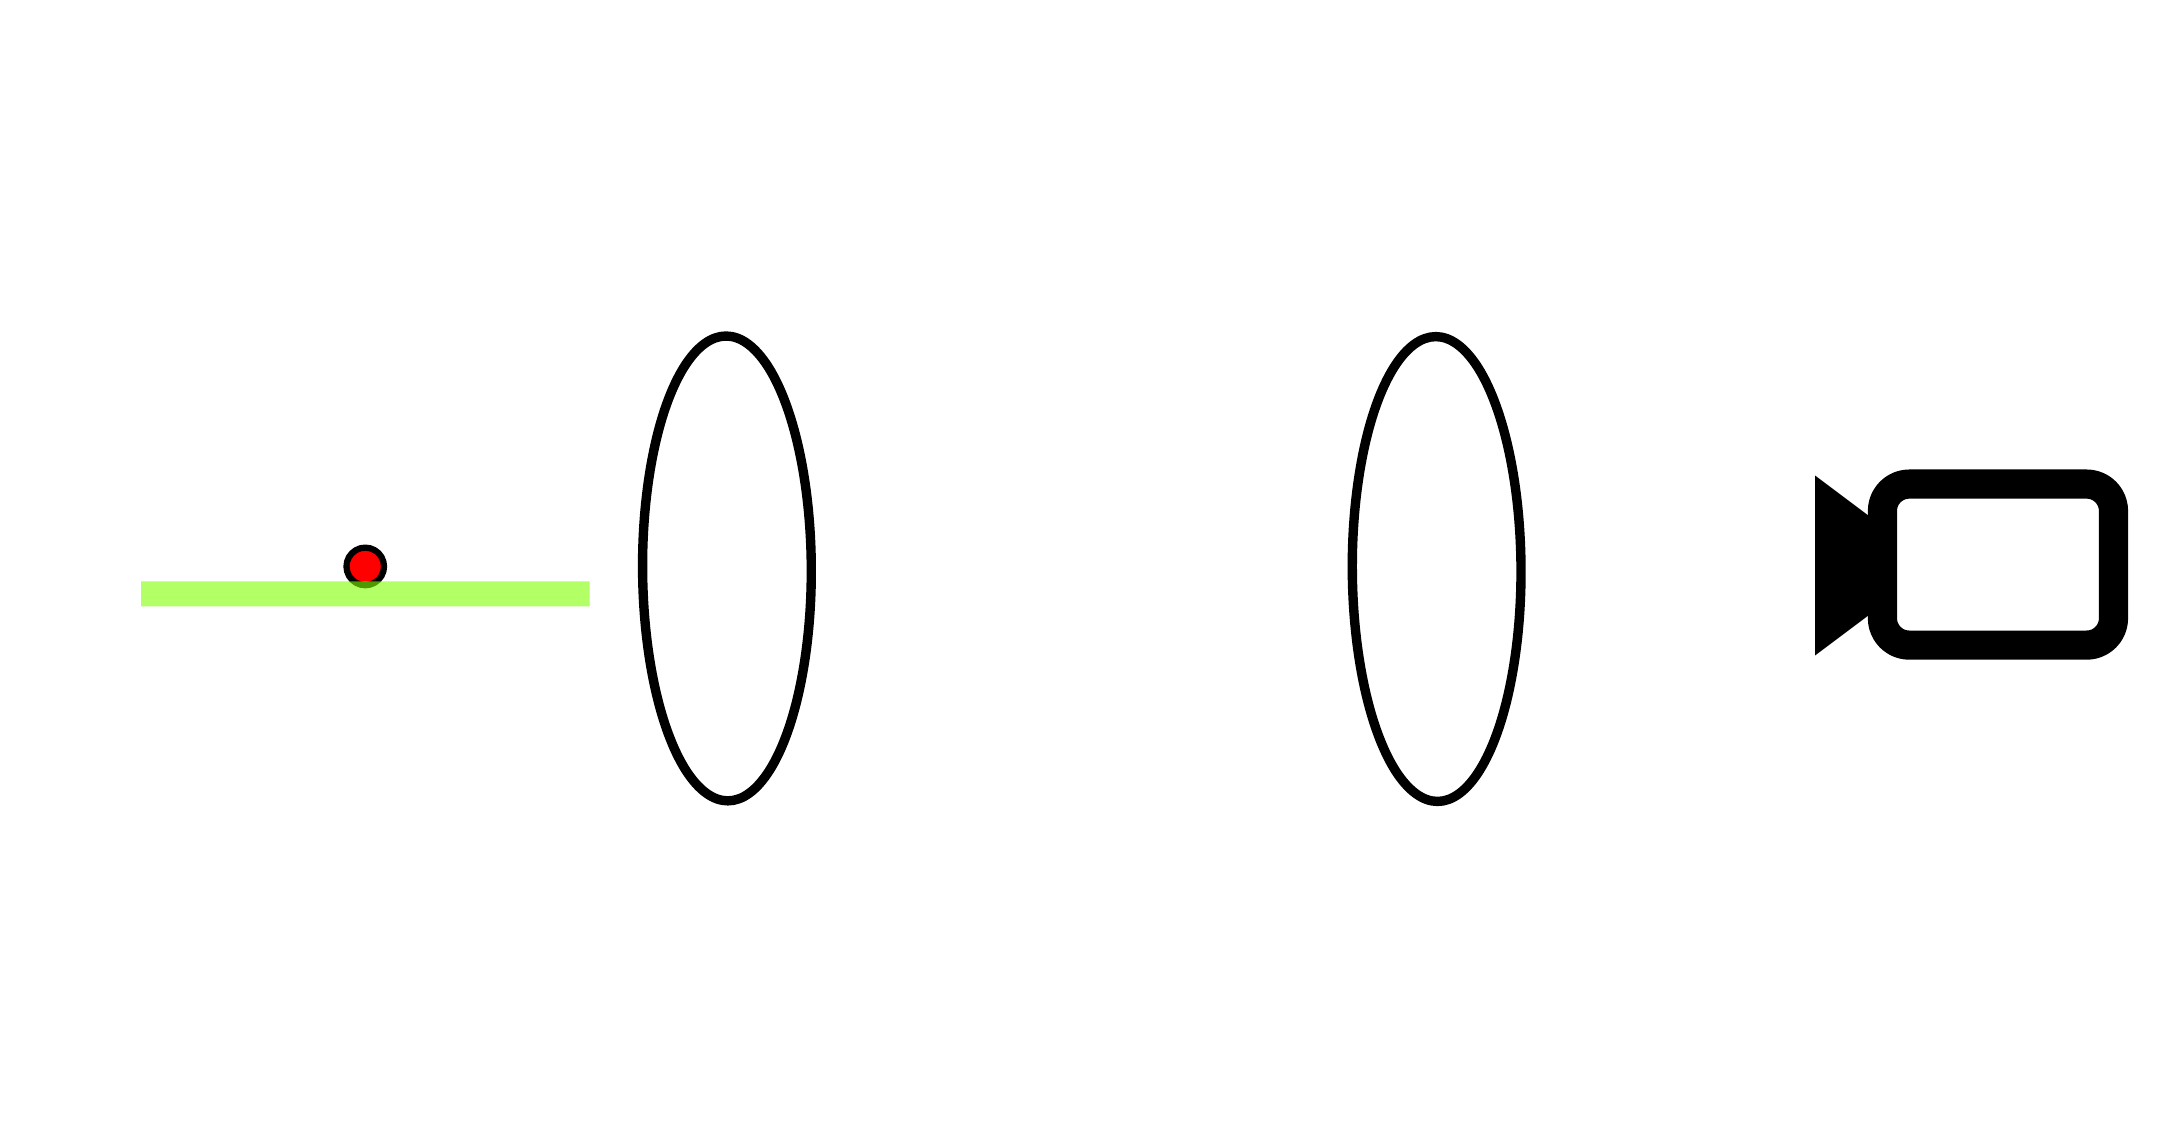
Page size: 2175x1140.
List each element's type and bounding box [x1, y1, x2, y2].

text_box [1882, 484, 2114, 646]
text_box [642, 336, 812, 801]
text_box [1815, 475, 1876, 656]
text_box [346, 547, 385, 581]
text_box [1352, 336, 1522, 802]
